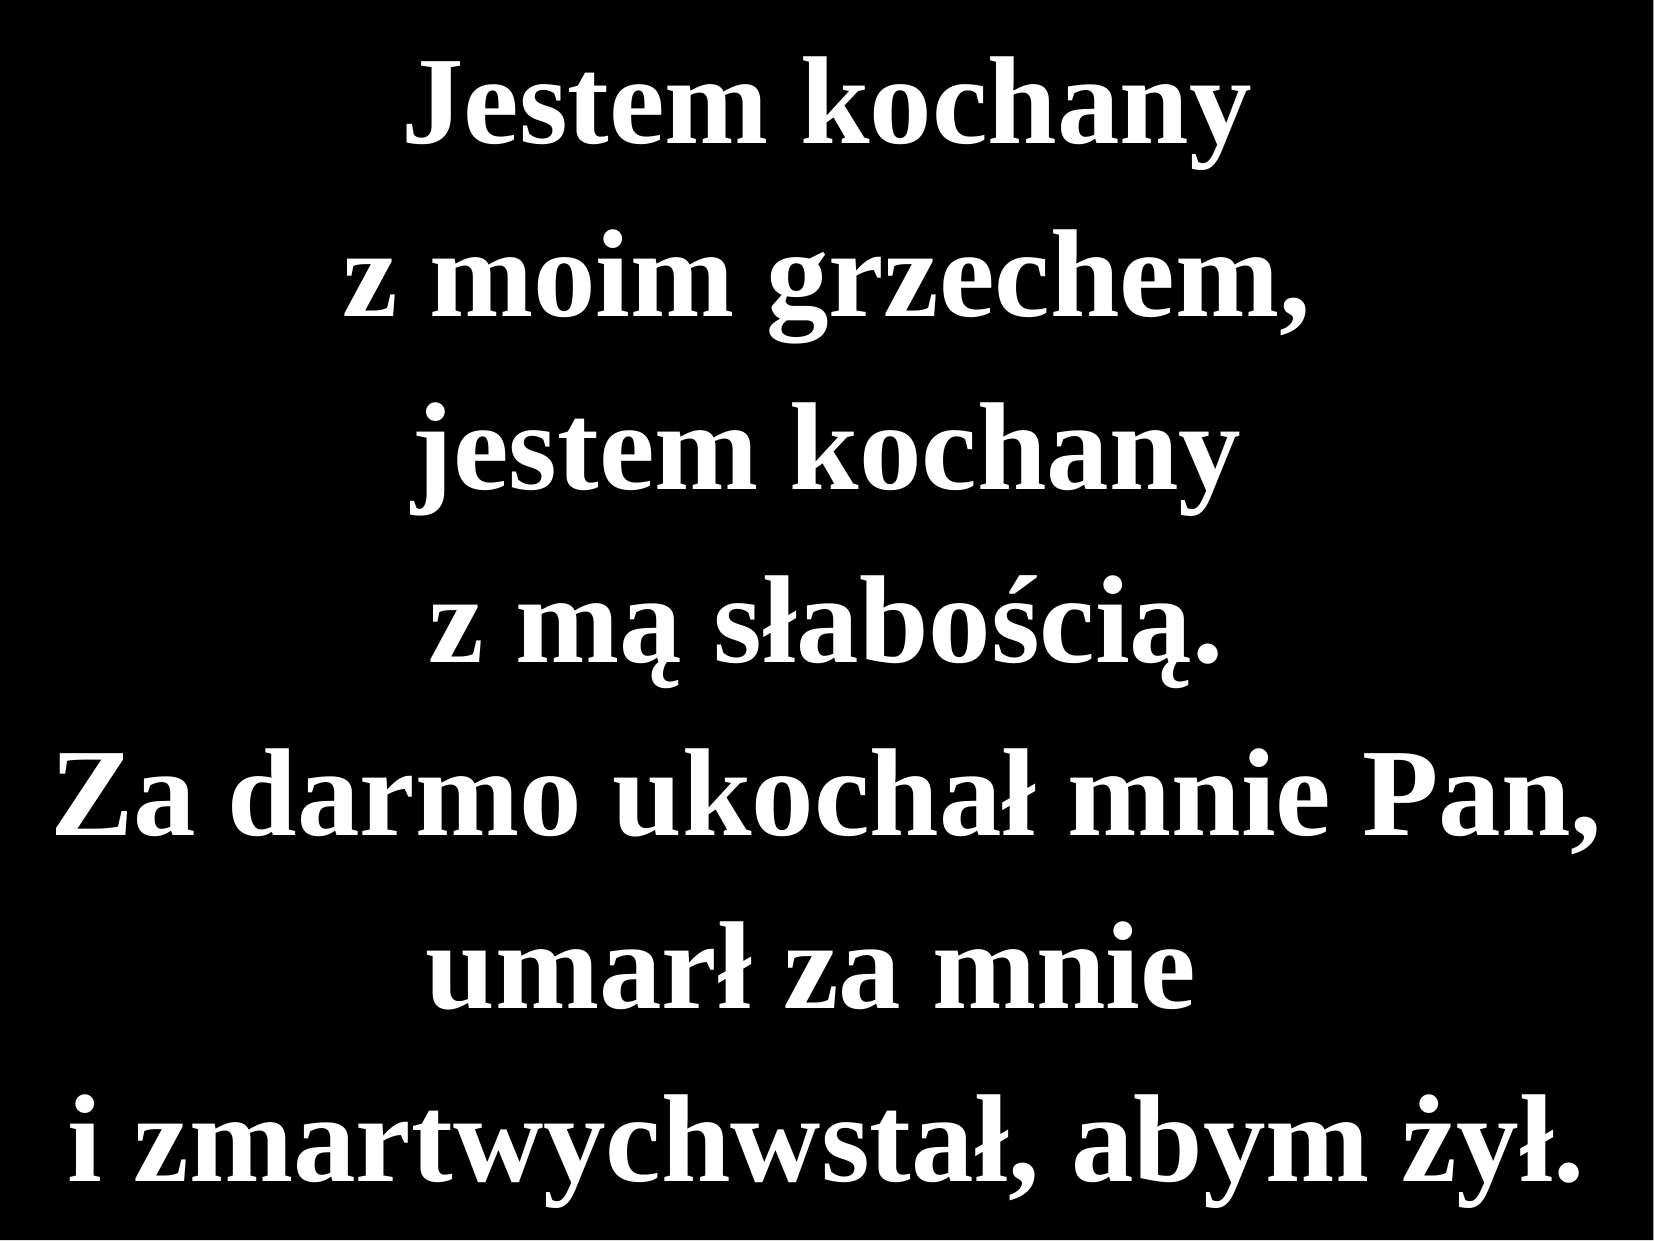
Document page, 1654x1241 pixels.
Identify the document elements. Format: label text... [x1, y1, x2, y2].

title Jestem kochany ppp z moim grzechem, ppp jestem kochany ppp z mą słabością. ppp Za darmo ukochał mnie Pan, ppp umarł za mnie ppp i zmartwychwstał, abym żył. [0, 0, 1654, 1241]
